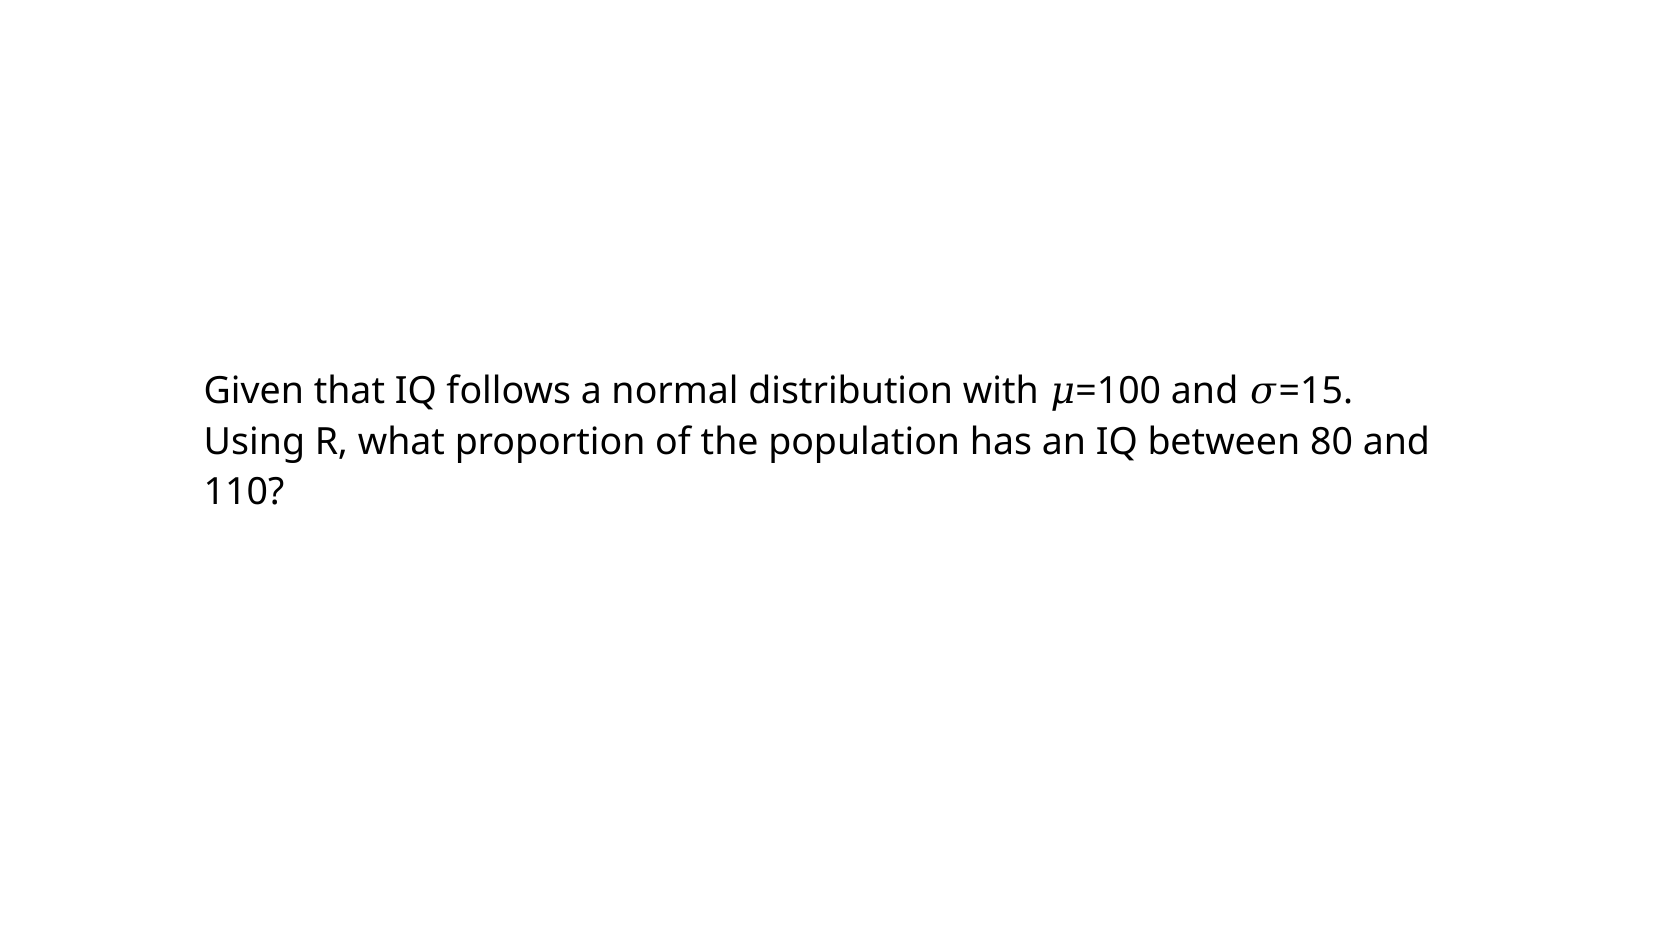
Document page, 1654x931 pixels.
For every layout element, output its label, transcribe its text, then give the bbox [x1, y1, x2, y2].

text_box Given that IQ follows a normal distribution with 𝜇=100 and 𝜎=15. Using R, what proportion of the population has an IQ between 80 and 110? [188, 355, 1536, 692]
